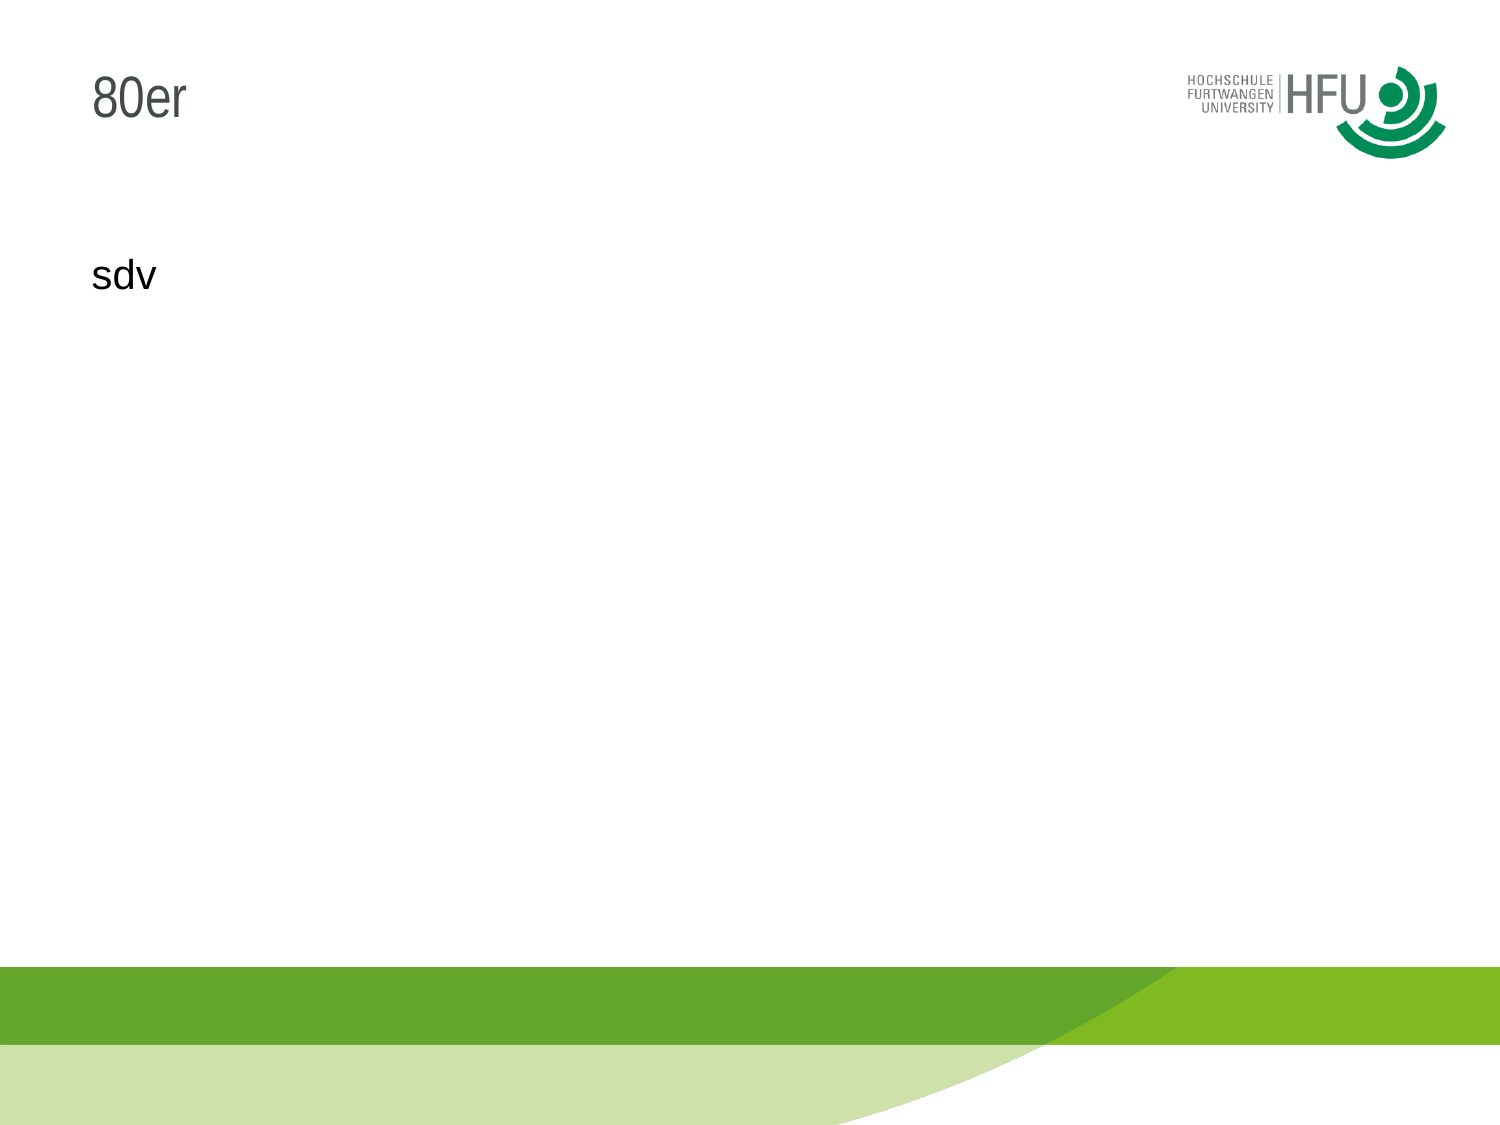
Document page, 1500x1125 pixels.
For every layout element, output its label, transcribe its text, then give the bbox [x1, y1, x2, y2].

title 80er [77, 64, 1353, 153]
picture [1166, 53, 1454, 164]
picture [0, 967, 1500, 1125]
list sdv [76, 249, 1447, 913]
